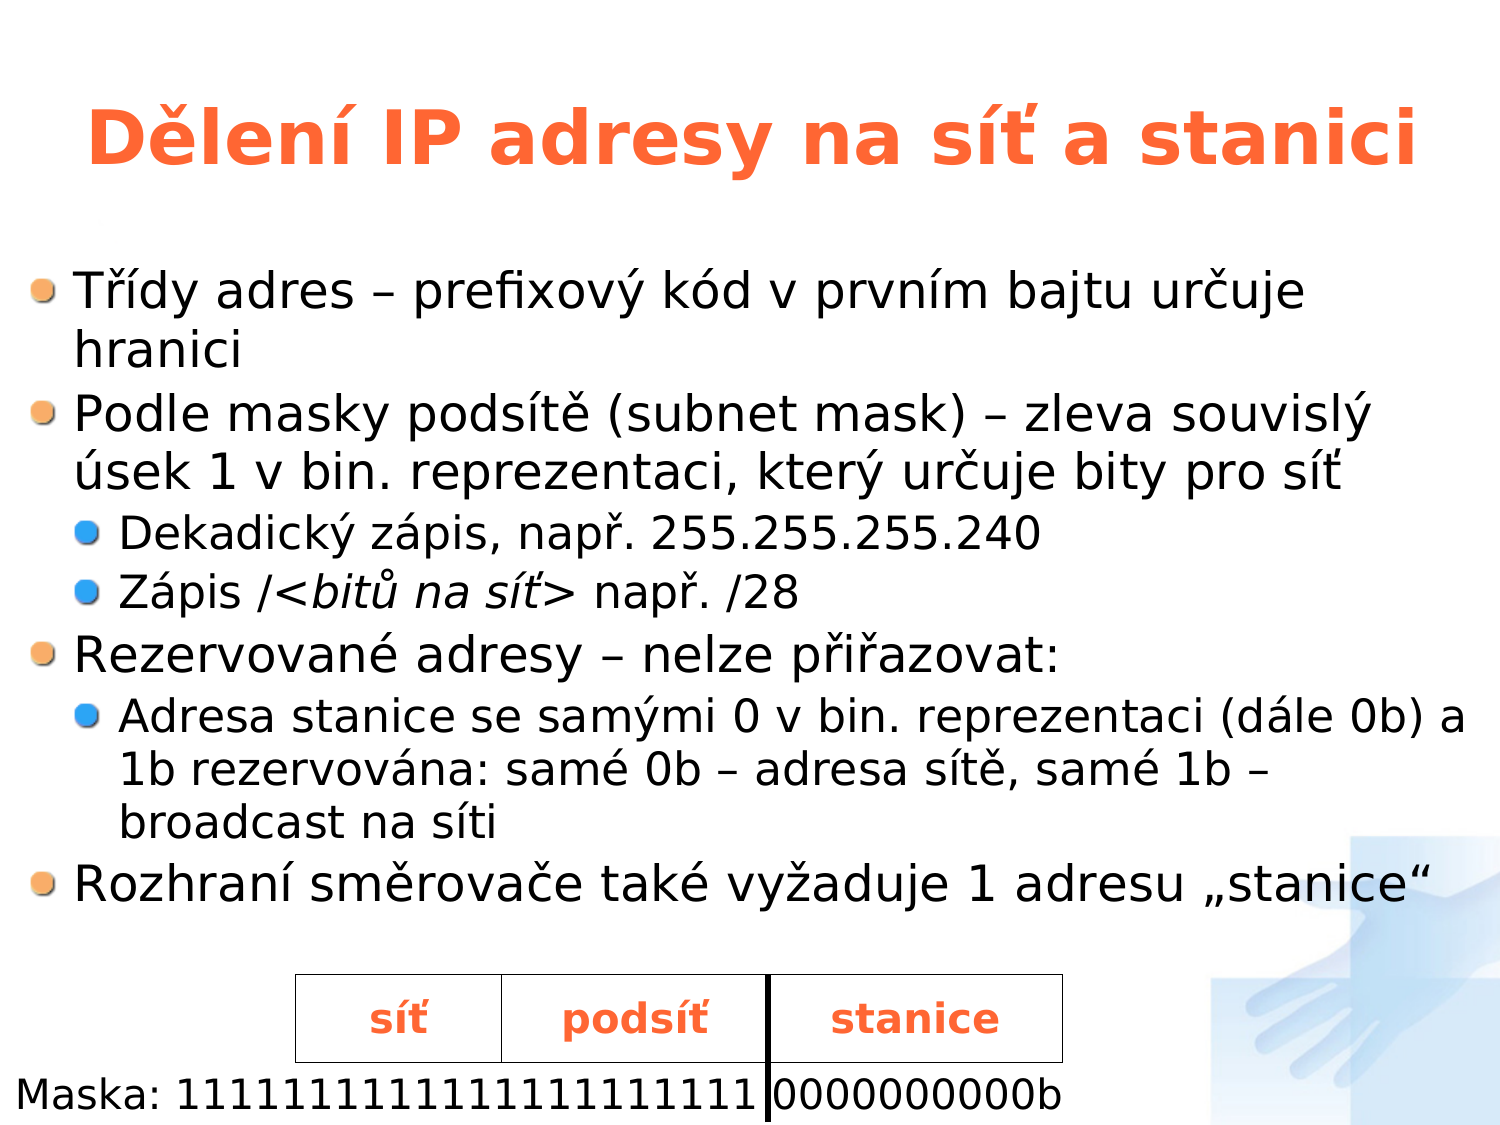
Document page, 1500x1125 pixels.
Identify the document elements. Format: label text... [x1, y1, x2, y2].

text_box síť [295, 974, 501, 1062]
text_box podsíť [501, 974, 765, 1062]
list Třídy adres – prefixový kód v prvním bajtu určuje hranici Podle masky podsítě (subnet mask) – zleva souvislý úsek 1 v bin. reprezentaci, který určuje bity pro síť Dekadický zápis, např. 255.255.255.240 Zápis /<bitů na síť> např. /28 Rezervované adresy – nelze přiřazovat: Adresa stanice se samými 0 v bin. reprezentaci (dále 0b) a 1b rezervována: samé 0b – adresa sítě, samé 1b – broadcast na síti Rozhraní směrovače také vyžaduje 1 adresu „stanice“ [29, 262, 1477, 1093]
picture [0, 0, 1500, 1125]
title Dělení IP adresy na síť a stanici [29, 21, 1477, 257]
text_box Maska: 1111111111111111111111 0000000000b [0, 1062, 1123, 1125]
text_box stanice [771, 974, 1063, 1062]
